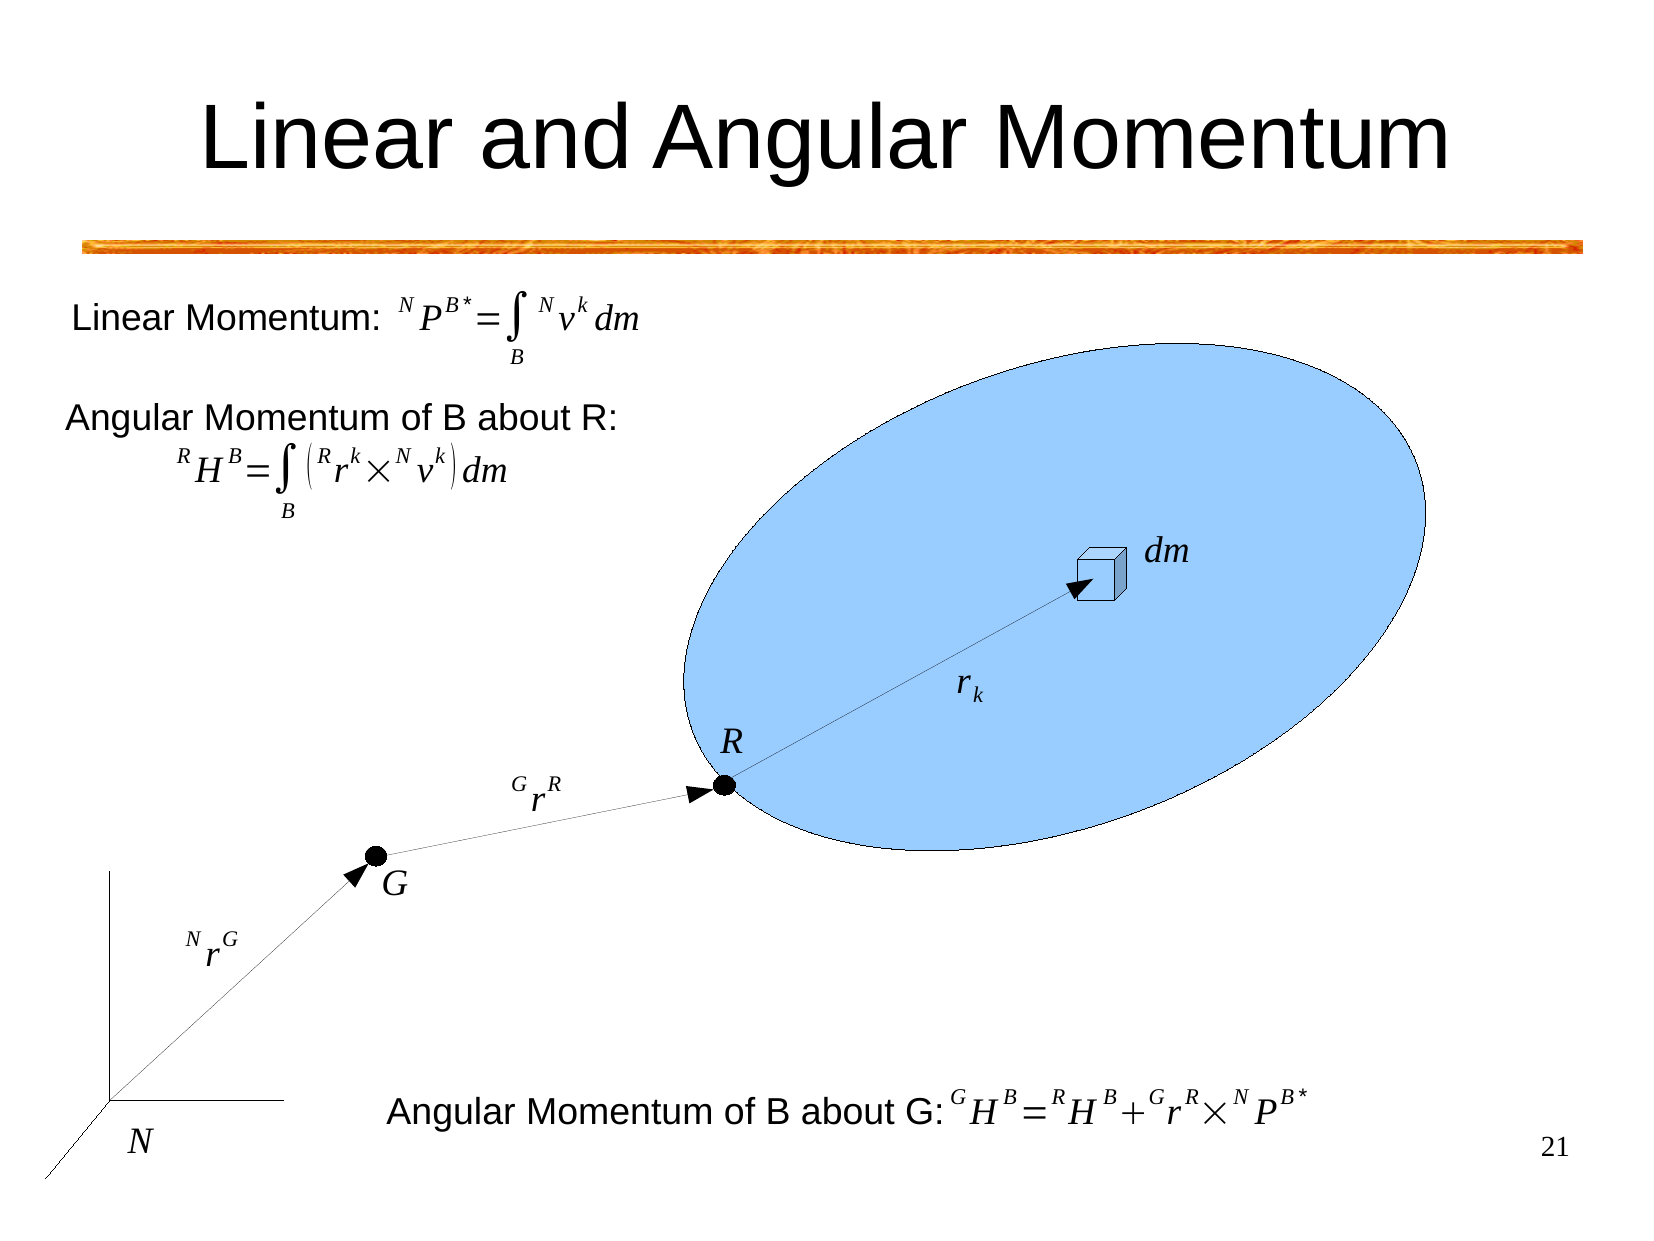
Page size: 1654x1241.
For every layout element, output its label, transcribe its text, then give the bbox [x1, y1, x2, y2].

text_box [683, 343, 1426, 851]
chart [378, 1085, 1314, 1133]
chart [375, 862, 414, 904]
text_box [365, 846, 387, 866]
chart [505, 771, 568, 819]
chart [57, 397, 627, 523]
chart [1136, 529, 1196, 571]
chart [711, 720, 749, 762]
chart [118, 1119, 159, 1162]
chart [588, 803, 707, 863]
chart [65, 289, 646, 371]
picture [82, 240, 1583, 254]
title Linear and Angular Momentum [82, 56, 1571, 218]
chart [948, 660, 990, 708]
chart [178, 927, 245, 974]
